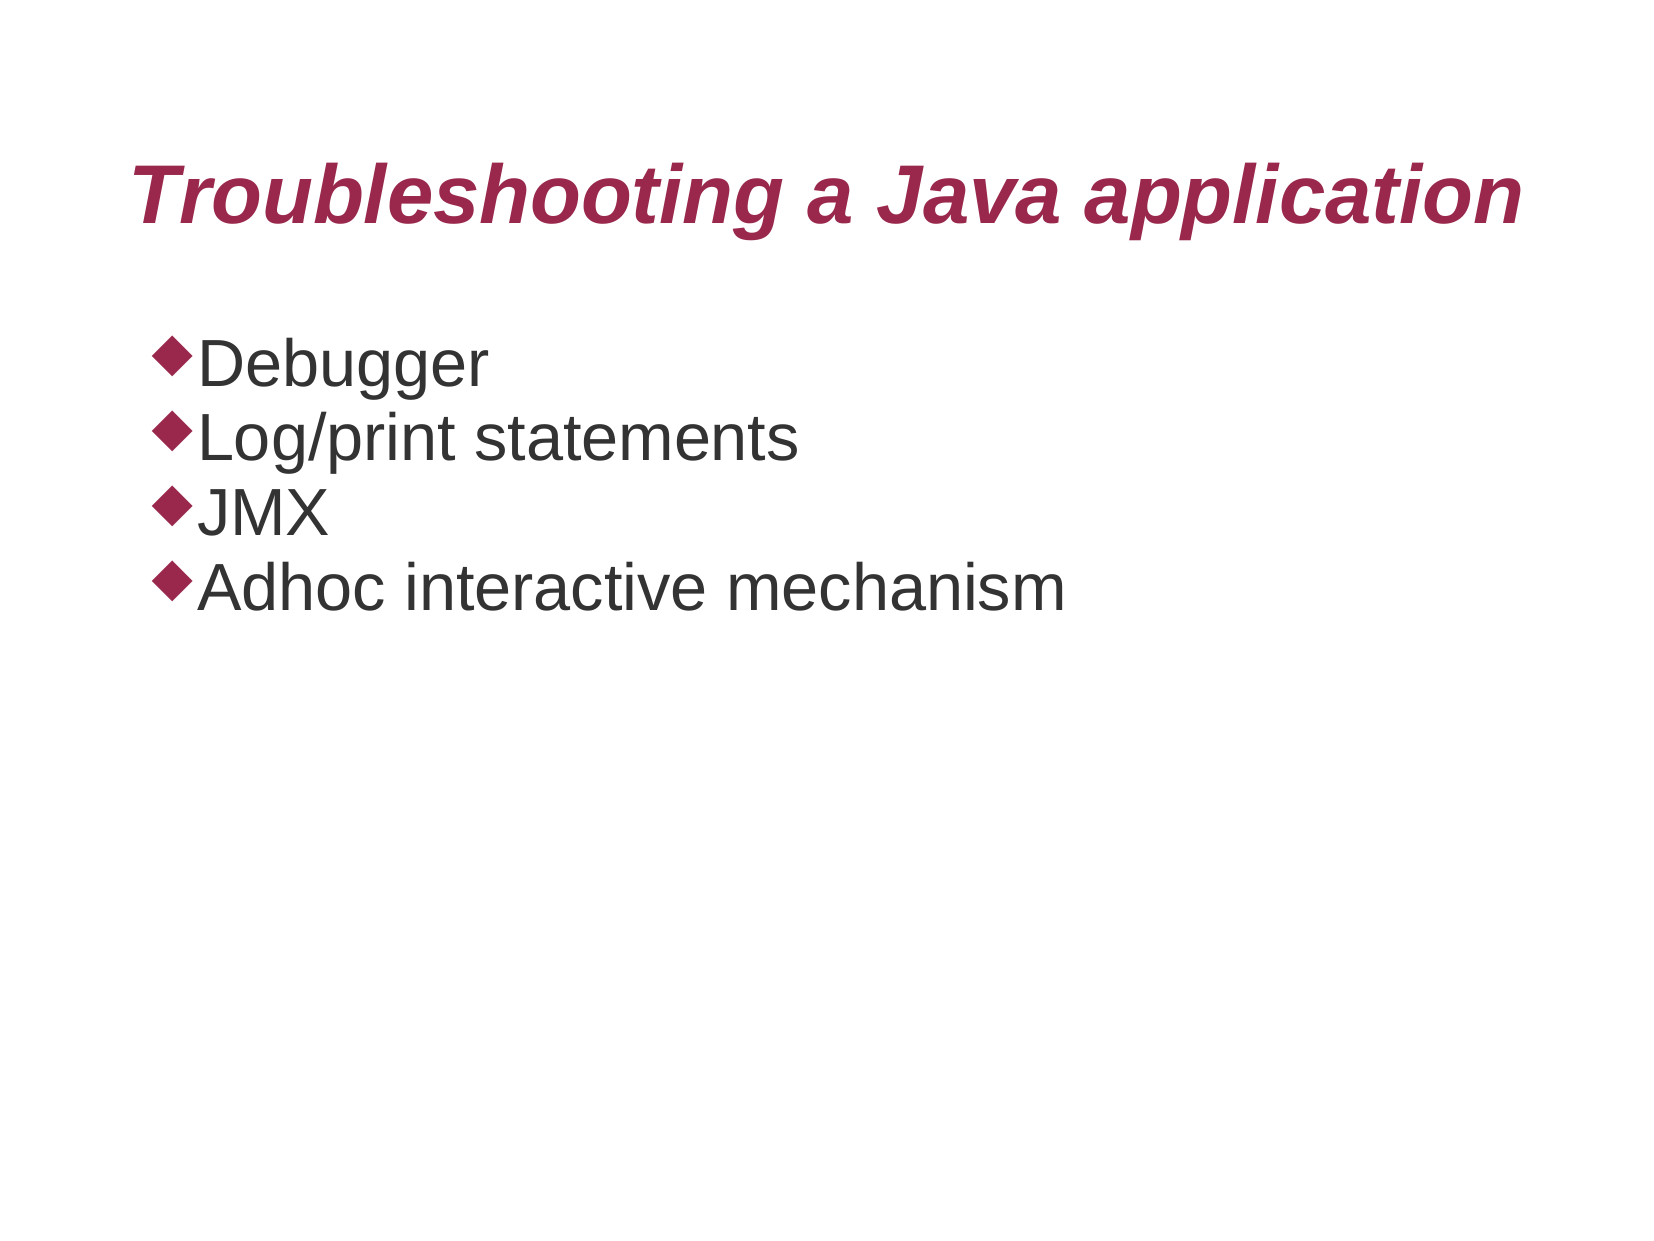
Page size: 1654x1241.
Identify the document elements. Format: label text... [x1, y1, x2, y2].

list Debugger Log/print statements JMX Adhoc interactive mechanism [147, 325, 1506, 1145]
title Troubleshooting a Java application [118, 90, 1536, 298]
